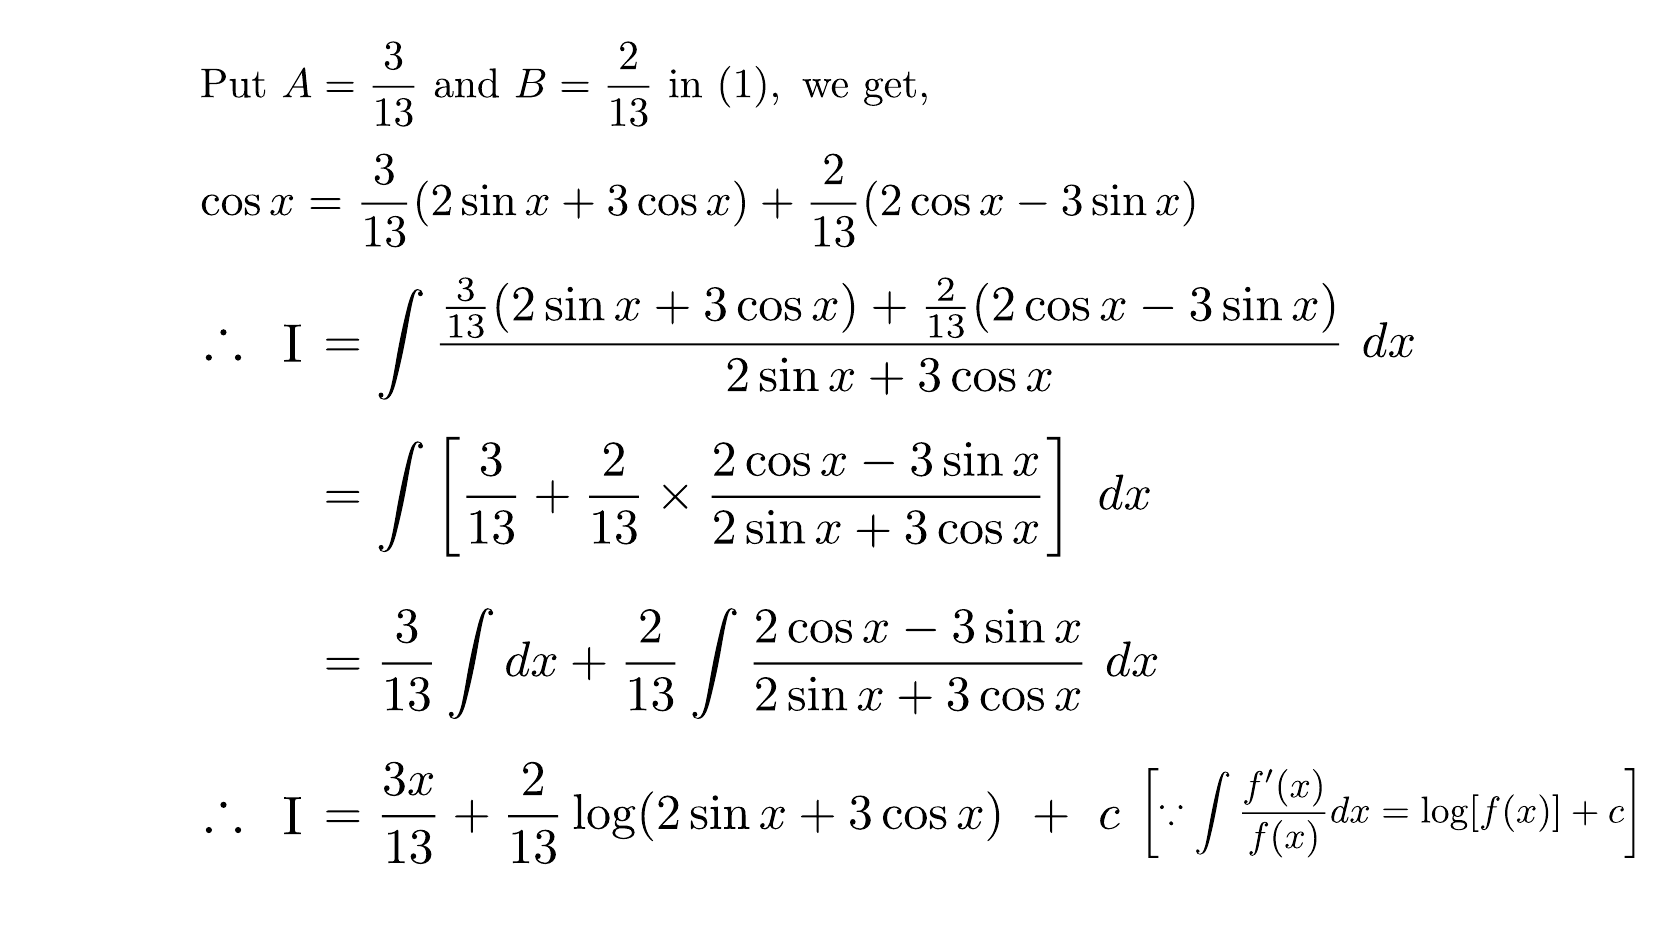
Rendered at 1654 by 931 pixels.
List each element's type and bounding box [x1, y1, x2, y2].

text_box [201, 153, 1195, 248]
title [47, 37, 1607, 910]
text_box [325, 436, 1150, 557]
text_box [205, 329, 242, 361]
text_box [205, 801, 242, 834]
text_box [284, 797, 301, 835]
text_box [201, 41, 927, 127]
text_box [284, 324, 301, 362]
text_box [325, 608, 1158, 719]
text_box [325, 761, 1120, 865]
text_box [1140, 768, 1635, 858]
text_box [325, 277, 1414, 400]
